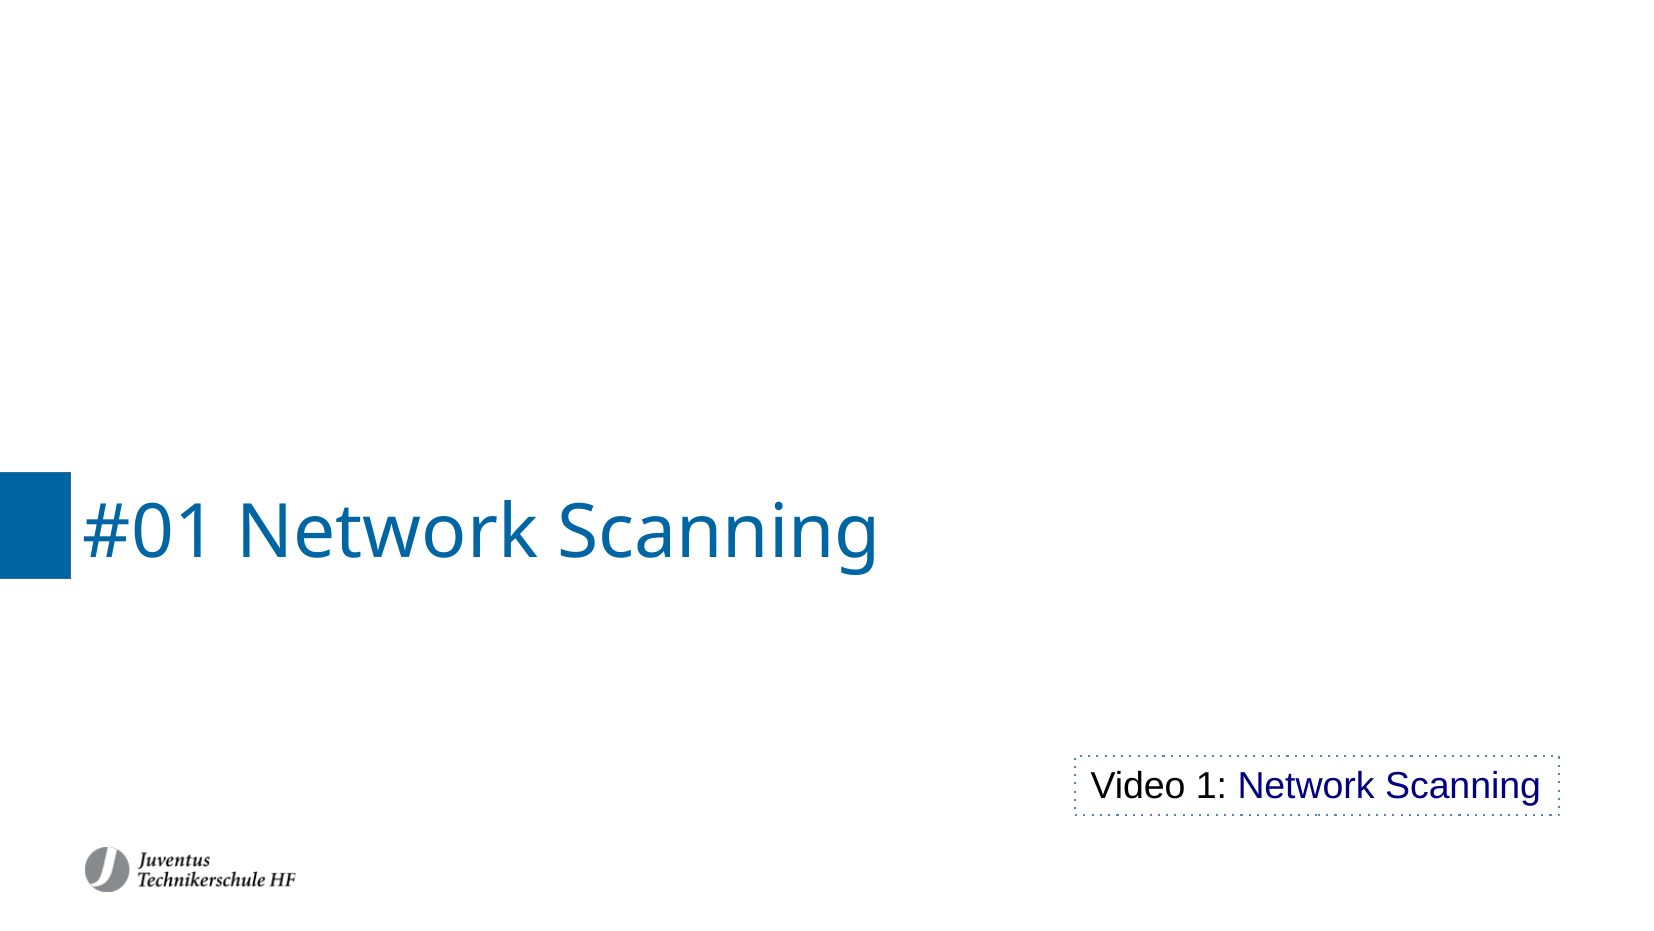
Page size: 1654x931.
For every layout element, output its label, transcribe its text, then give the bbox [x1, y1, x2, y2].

title #01 Network Scanning [82, 450, 1571, 606]
text_box Video 1: Network Scanning [1074, 756, 1560, 816]
picture [85, 847, 296, 892]
